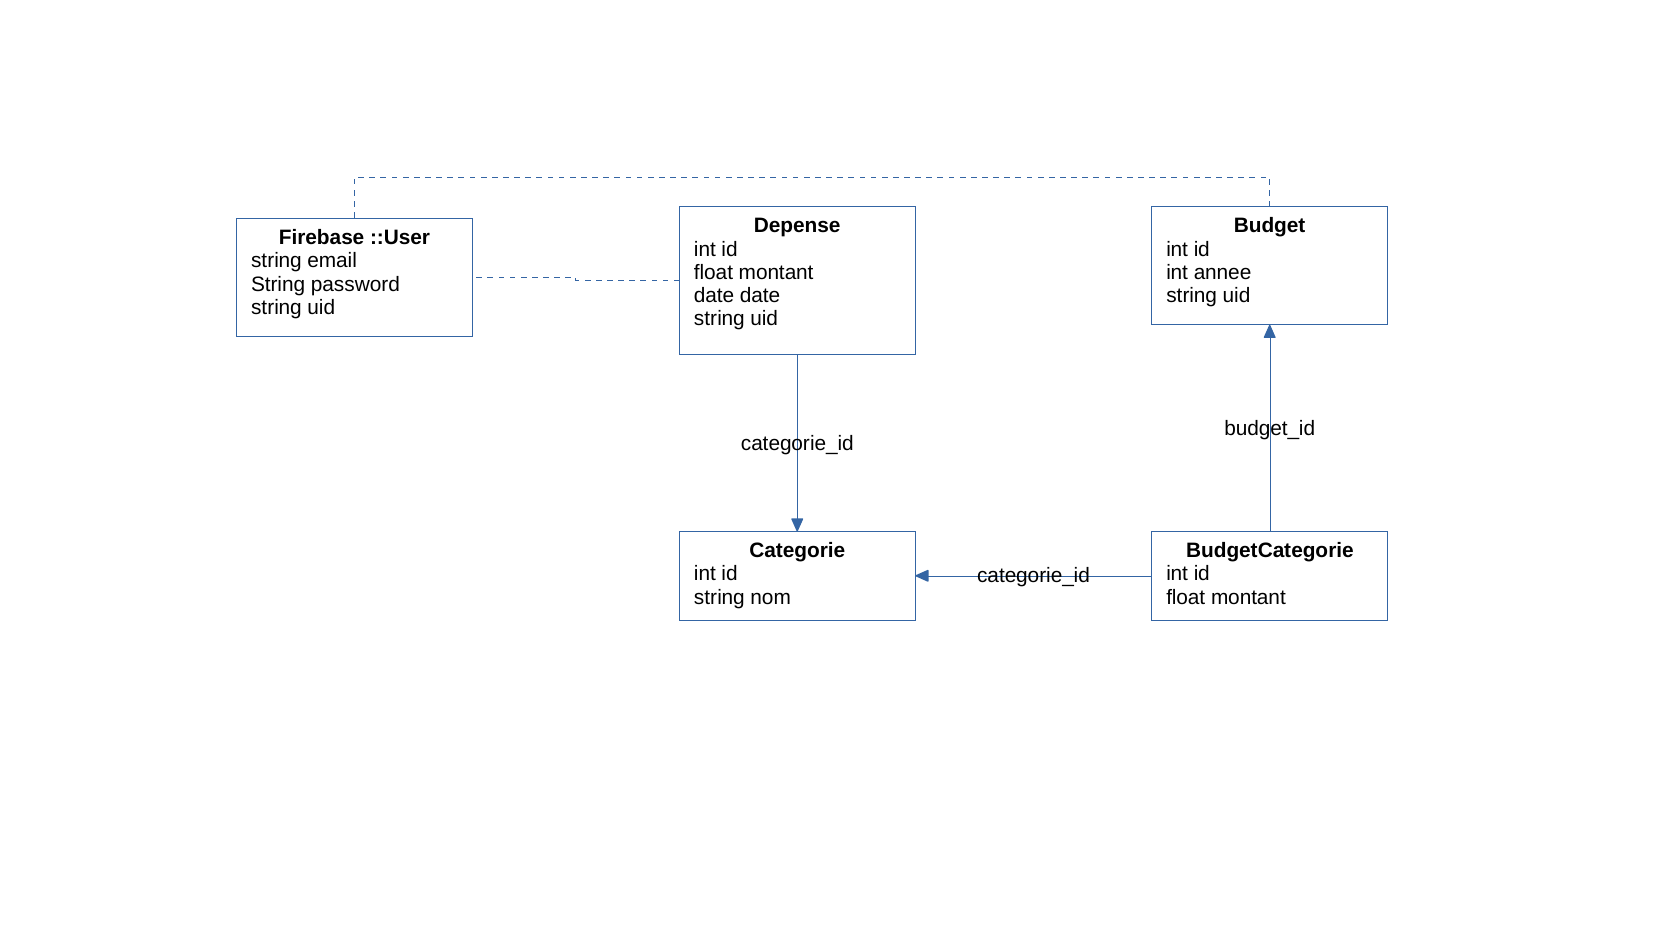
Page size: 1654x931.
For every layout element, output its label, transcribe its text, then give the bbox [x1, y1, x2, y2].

text_box Categorie int id string nom [679, 531, 916, 621]
text_box Budget int id int annee string uid [1151, 206, 1388, 325]
text_box Depense int id float montant date date string uid [679, 206, 916, 355]
text_box BudgetCategorie int id float montant [1151, 531, 1388, 621]
text_box Firebase ::User string email String password string uid [236, 218, 473, 337]
